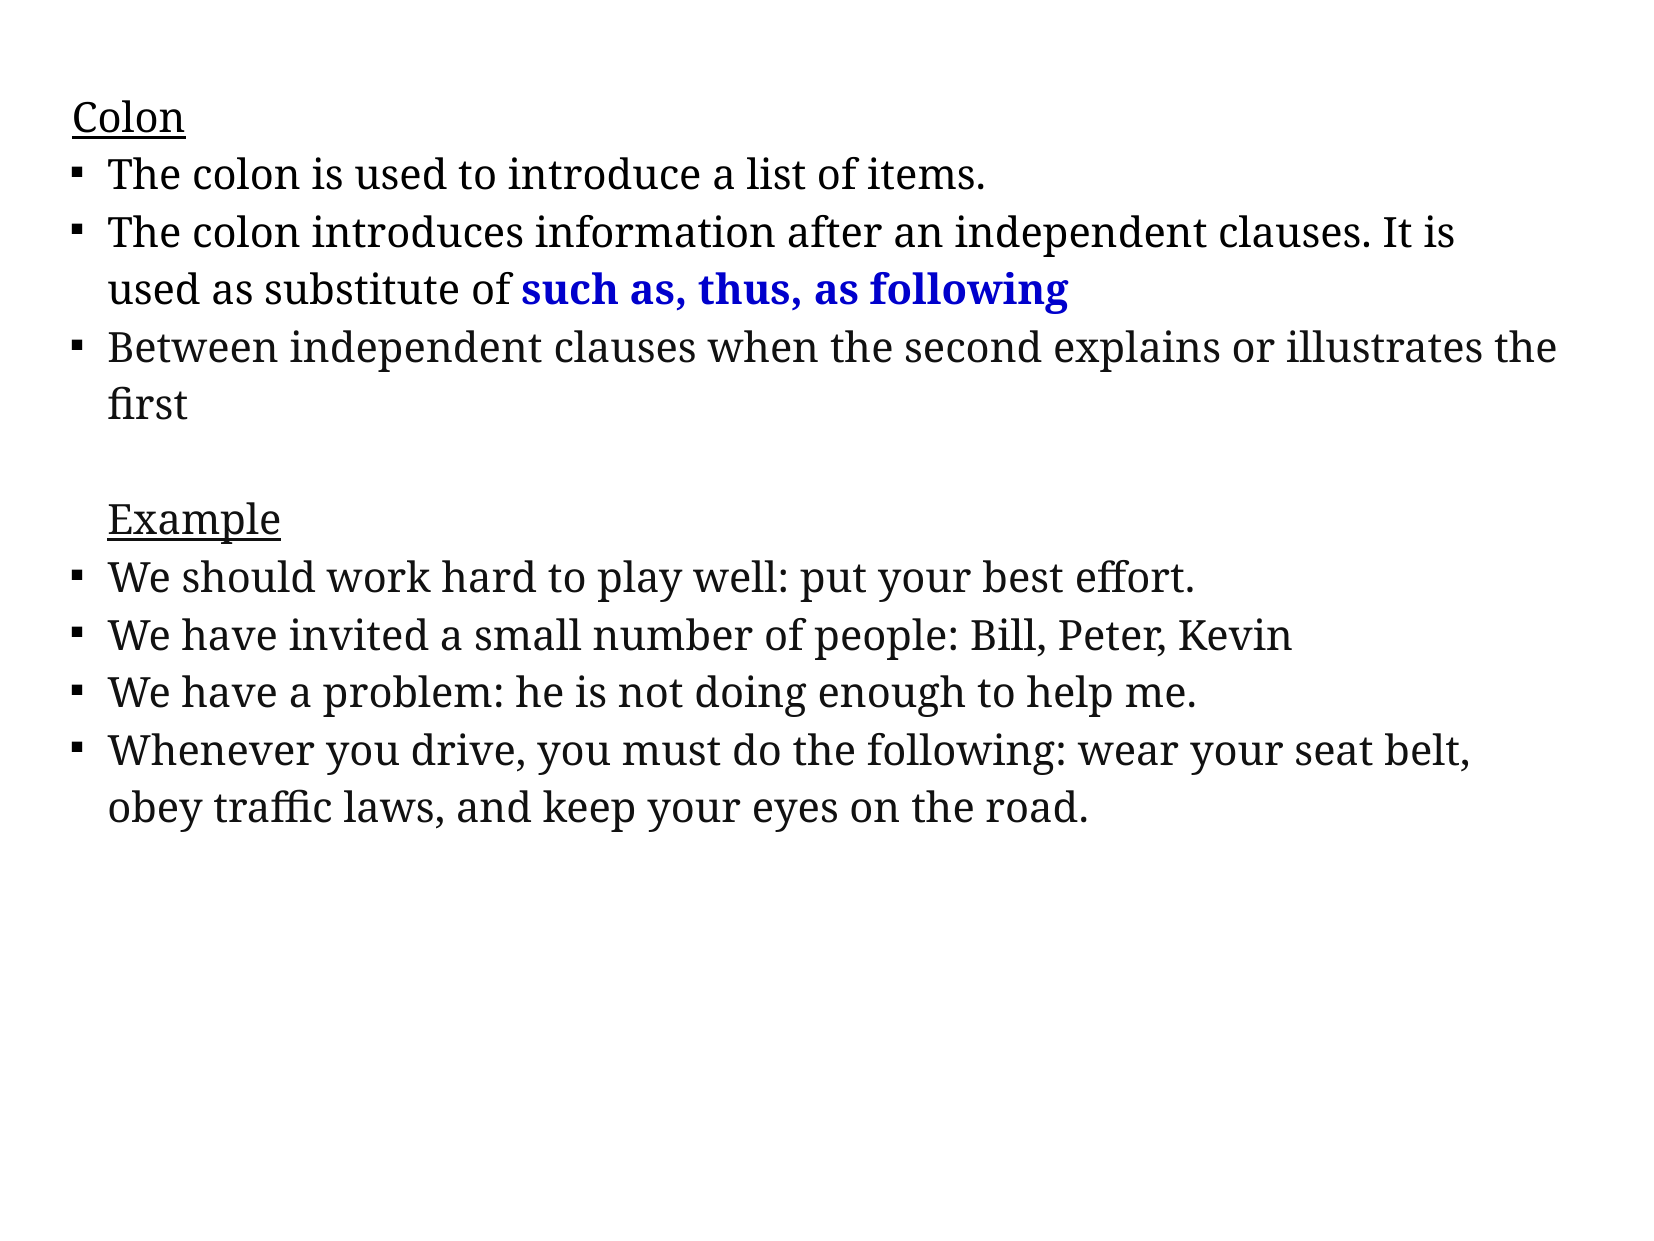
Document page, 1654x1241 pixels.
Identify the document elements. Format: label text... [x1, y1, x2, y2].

text_box Colon The colon is used to introduce a list of items. The colon introduces information after an independent clauses. It is used as substitute of such as, thus, as following Between independent clauses when the second explains or illustrates the first Example We should work hard to play well: put your best effort. We have invited a small number of people: Bill, Peter, Kevin We have a problem: he is not doing enough to help me. Whenever you drive, you must do the following: wear your seat belt, obey traffic laws, and keep your eyes on the road. [71, 31, 1560, 1140]
